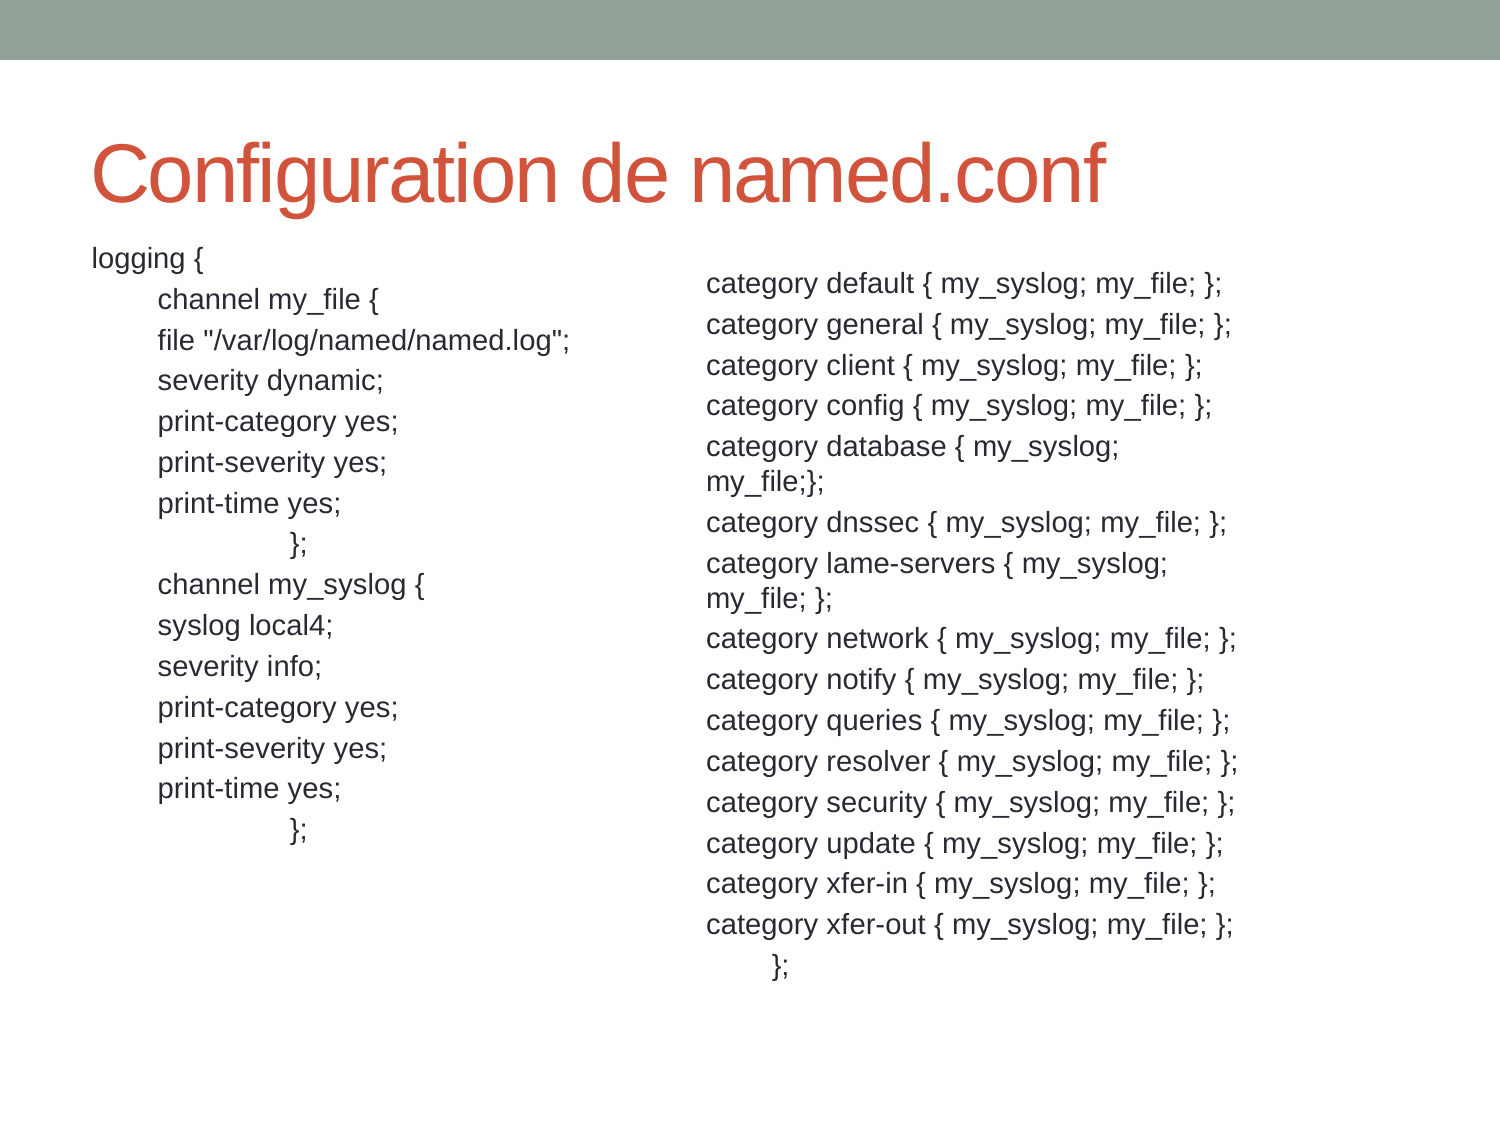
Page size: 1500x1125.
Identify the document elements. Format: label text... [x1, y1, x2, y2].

text_box category default { my_syslog; my_file; }; category general { my_syslog; my_file; }; category client { my_syslog; my_file; }; category config { my_syslog; my_file; }; category database { my_syslog; my_file;}; category dnssec { my_syslog; my_file; }; category lame-servers { my_syslog; my_file; }; category network { my_syslog; my_file; }; category notify { my_syslog; my_file; }; category queries { my_syslog; my_file; }; category resolver { my_syslog; my_file; }; category security { my_syslog; my_file; }; category update { my_syslog; my_file; }; category xfer-in { my_syslog; my_file; }; category xfer-out { my_syslog; my_file; }; }; [690, 256, 1258, 1057]
list logging { channel my_file { file "/var/log/named/named.log"; severity dynamic; print-category yes; print-severity yes; print-time yes; }; channel my_syslog { syslog local4; severity info; print-category yes; print-severity yes; print-time yes; }; [76, 231, 644, 1032]
title Configuration de named.conf [75, 87, 1425, 250]
